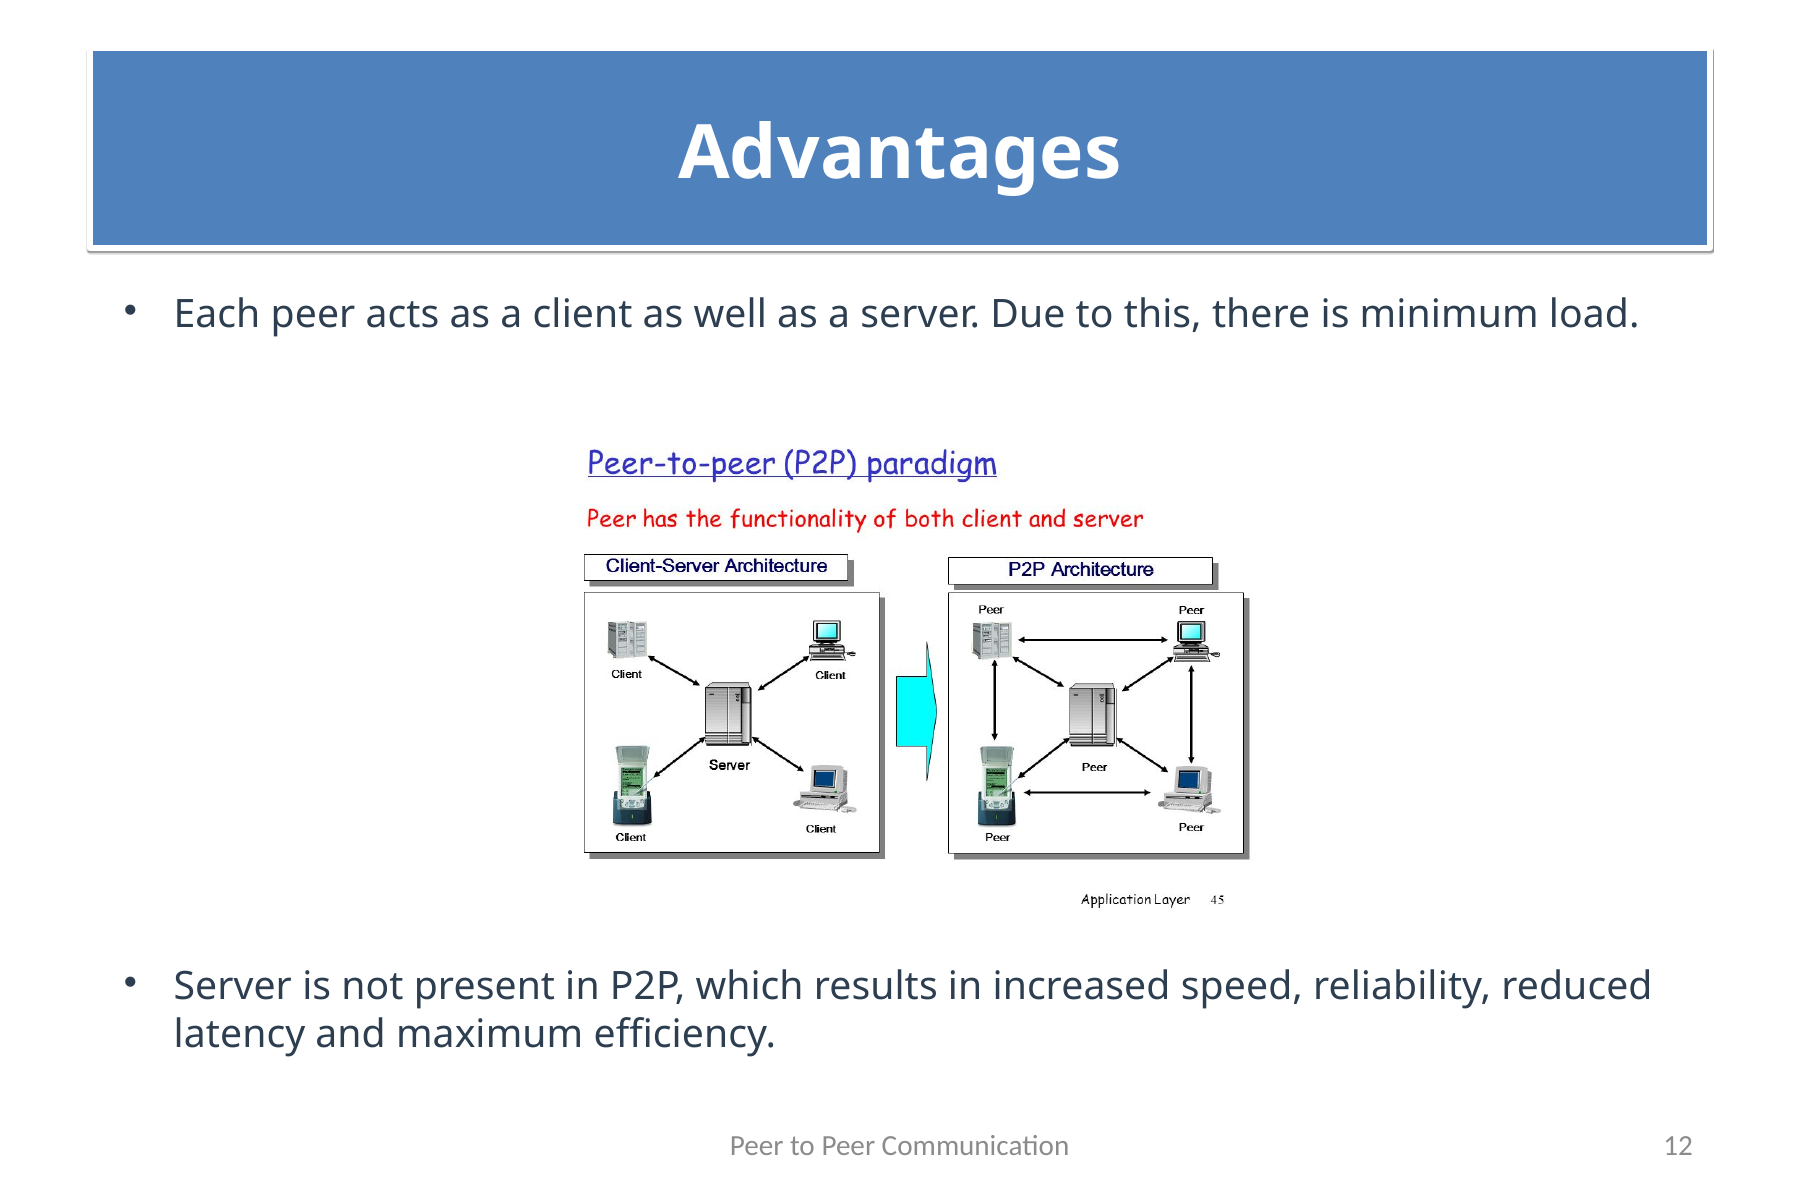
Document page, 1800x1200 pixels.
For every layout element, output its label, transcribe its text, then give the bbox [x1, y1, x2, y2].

footer Peer to Peer Communication [615, 1112, 1185, 1177]
list Each peer acts as a client as well as a server. Due to this, there is minimum load. Server is not present in P2P, which results in increased speed, reliability, reduced latency and maximum efficiency. [90, 279, 1710, 1072]
title Advantages [90, 48, 1710, 249]
slide_number 12 [1290, 1112, 1710, 1177]
picture [566, 401, 1260, 922]
